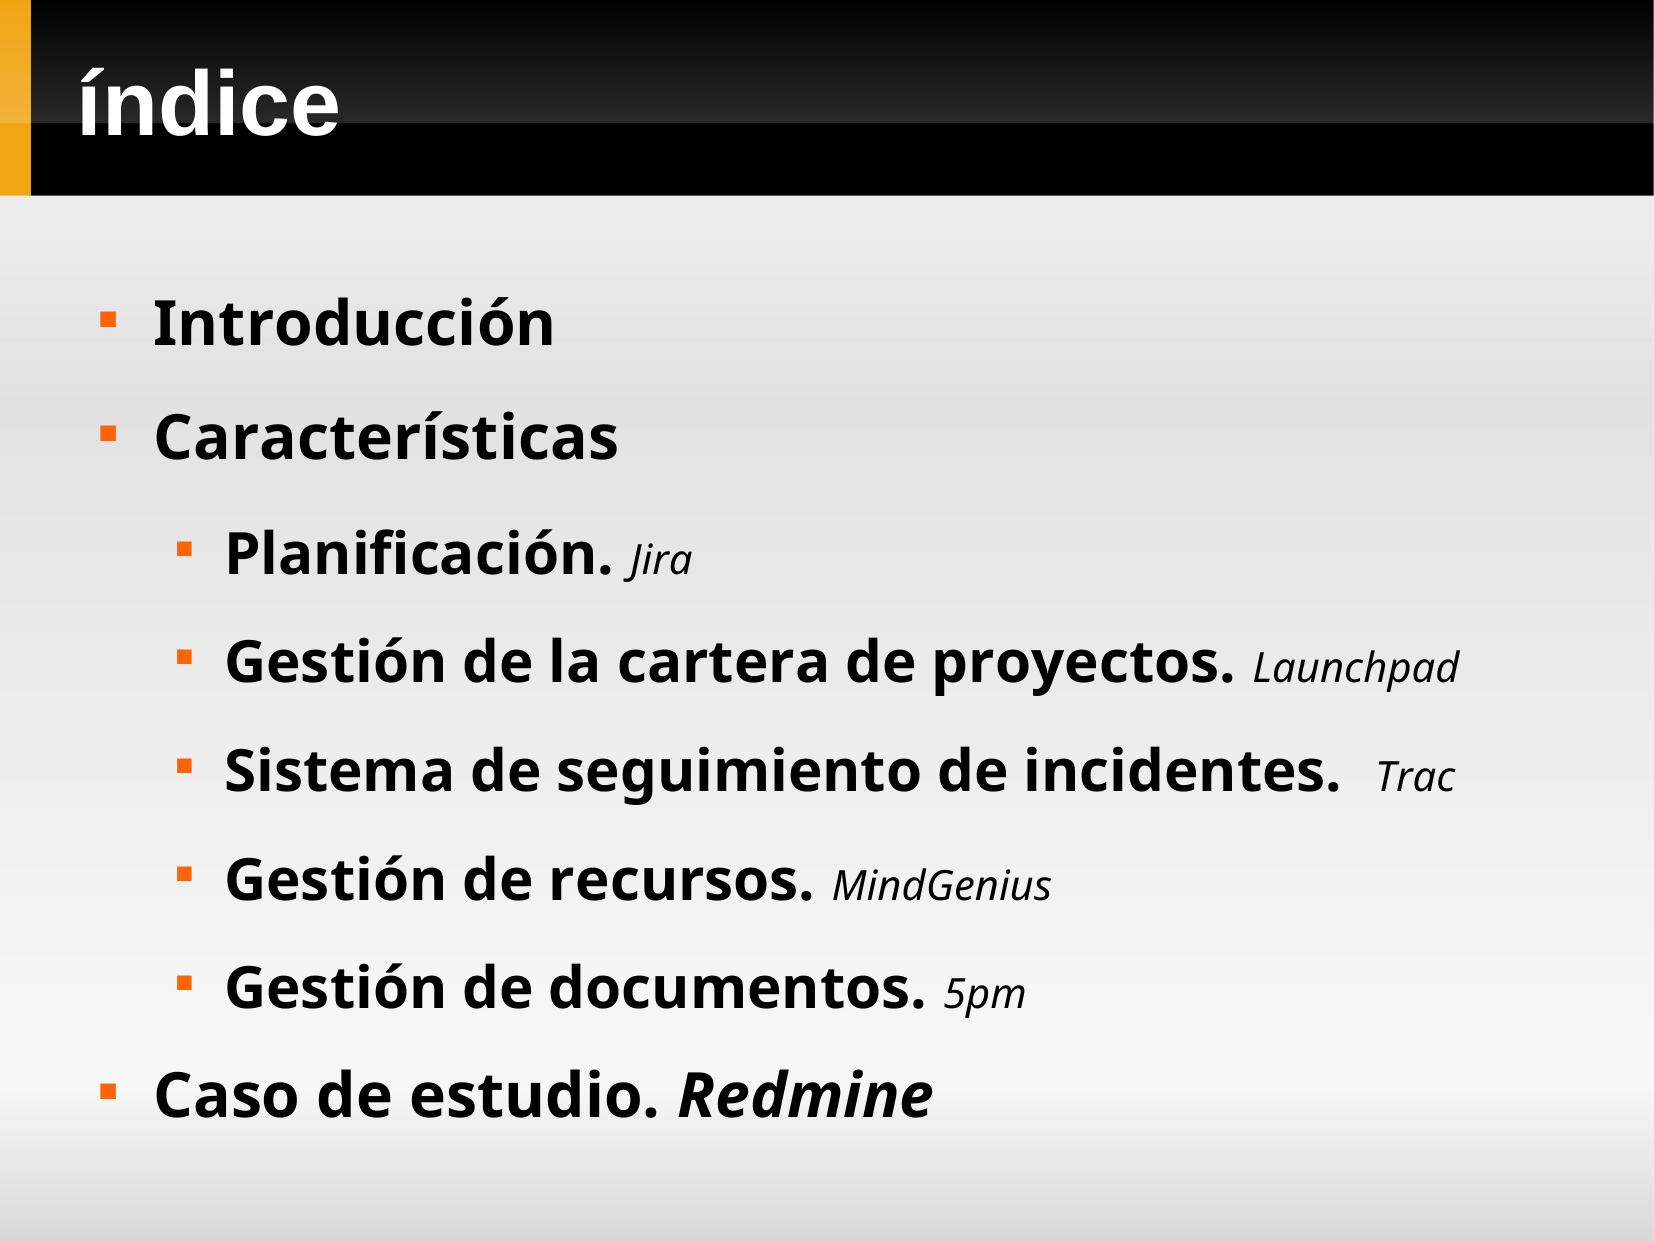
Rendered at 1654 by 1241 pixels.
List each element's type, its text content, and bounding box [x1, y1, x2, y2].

picture [0, 0, 1654, 1241]
list Introducción Características Planificación. Jira Gestión de la cartera de proyectos. Launchpad Sistema de seguimiento de incidentes. Trac Gestión de recursos. MindGenius Gestión de documentos. 5pm Caso de estudio. Redmine [82, 278, 1571, 1097]
title índice [76, 0, 1565, 208]
